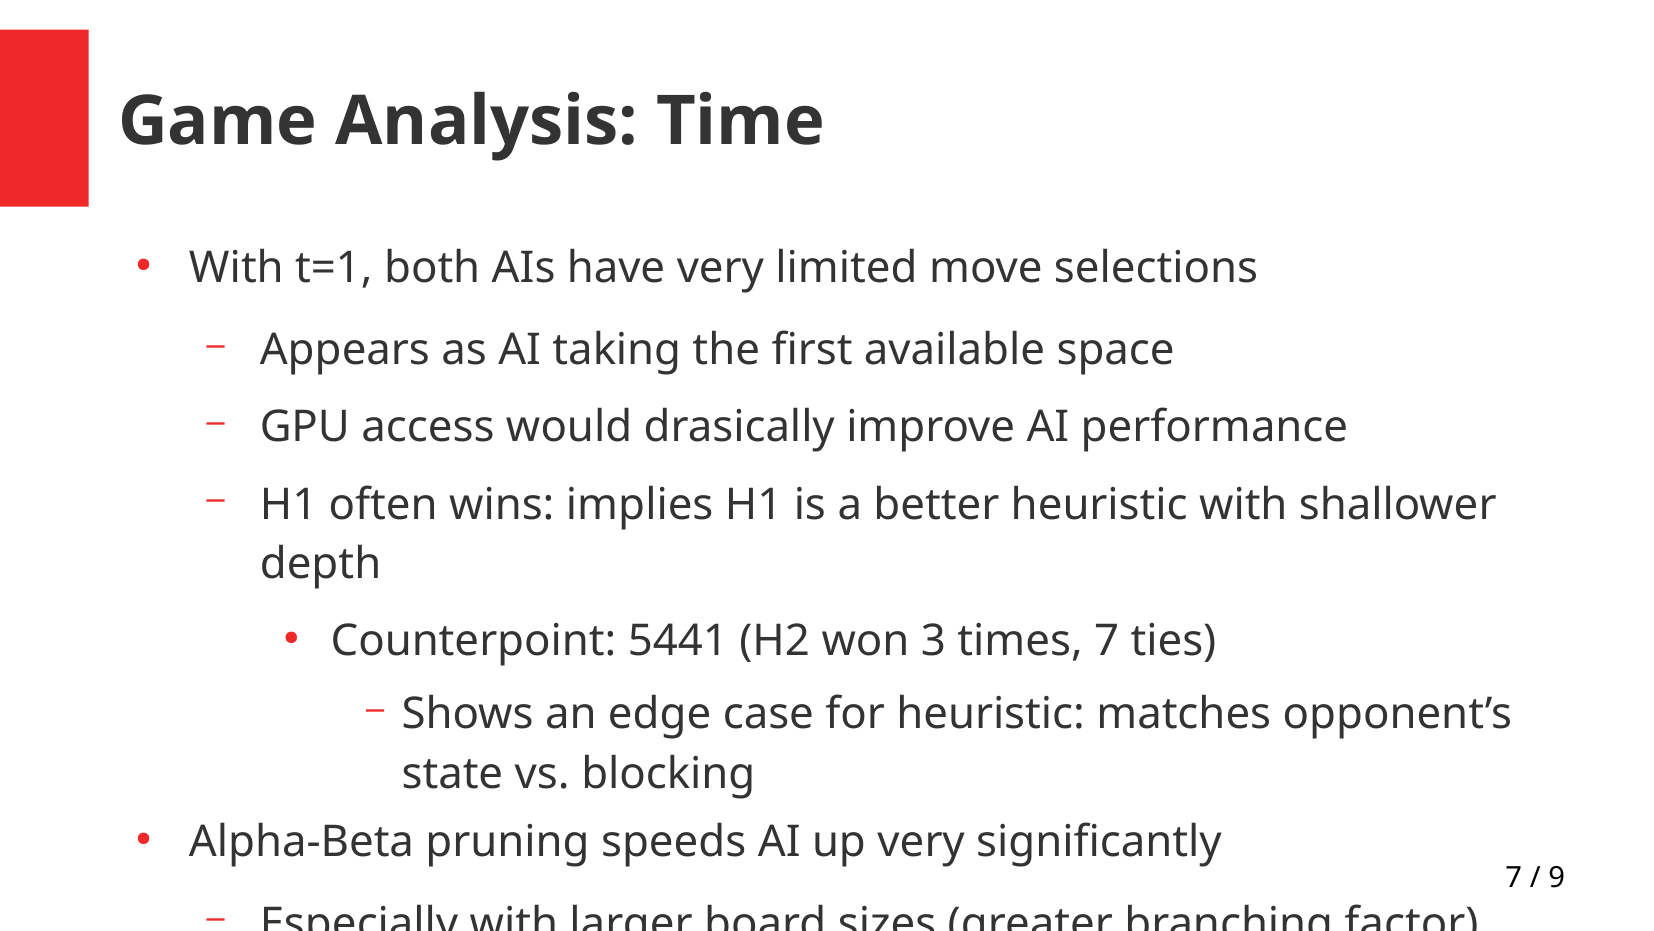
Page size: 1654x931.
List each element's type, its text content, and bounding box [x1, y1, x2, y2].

title Game Analysis: Time [118, 29, 1595, 207]
list With t=1, both AIs have very limited move selections Appears as AI taking the first available space GPU access would drasically improve AI performance H1 often wins: implies H1 is a better heuristic with shallower depth Counterpoint: 5441 (H2 won 3 times, 7 ties) Shows an edge case for heuristic: matches opponent’s state vs. blocking Alpha-Beta pruning speeds AI up very significantly Especially with larger board sizes (greater branching factor) [118, 236, 1595, 798]
